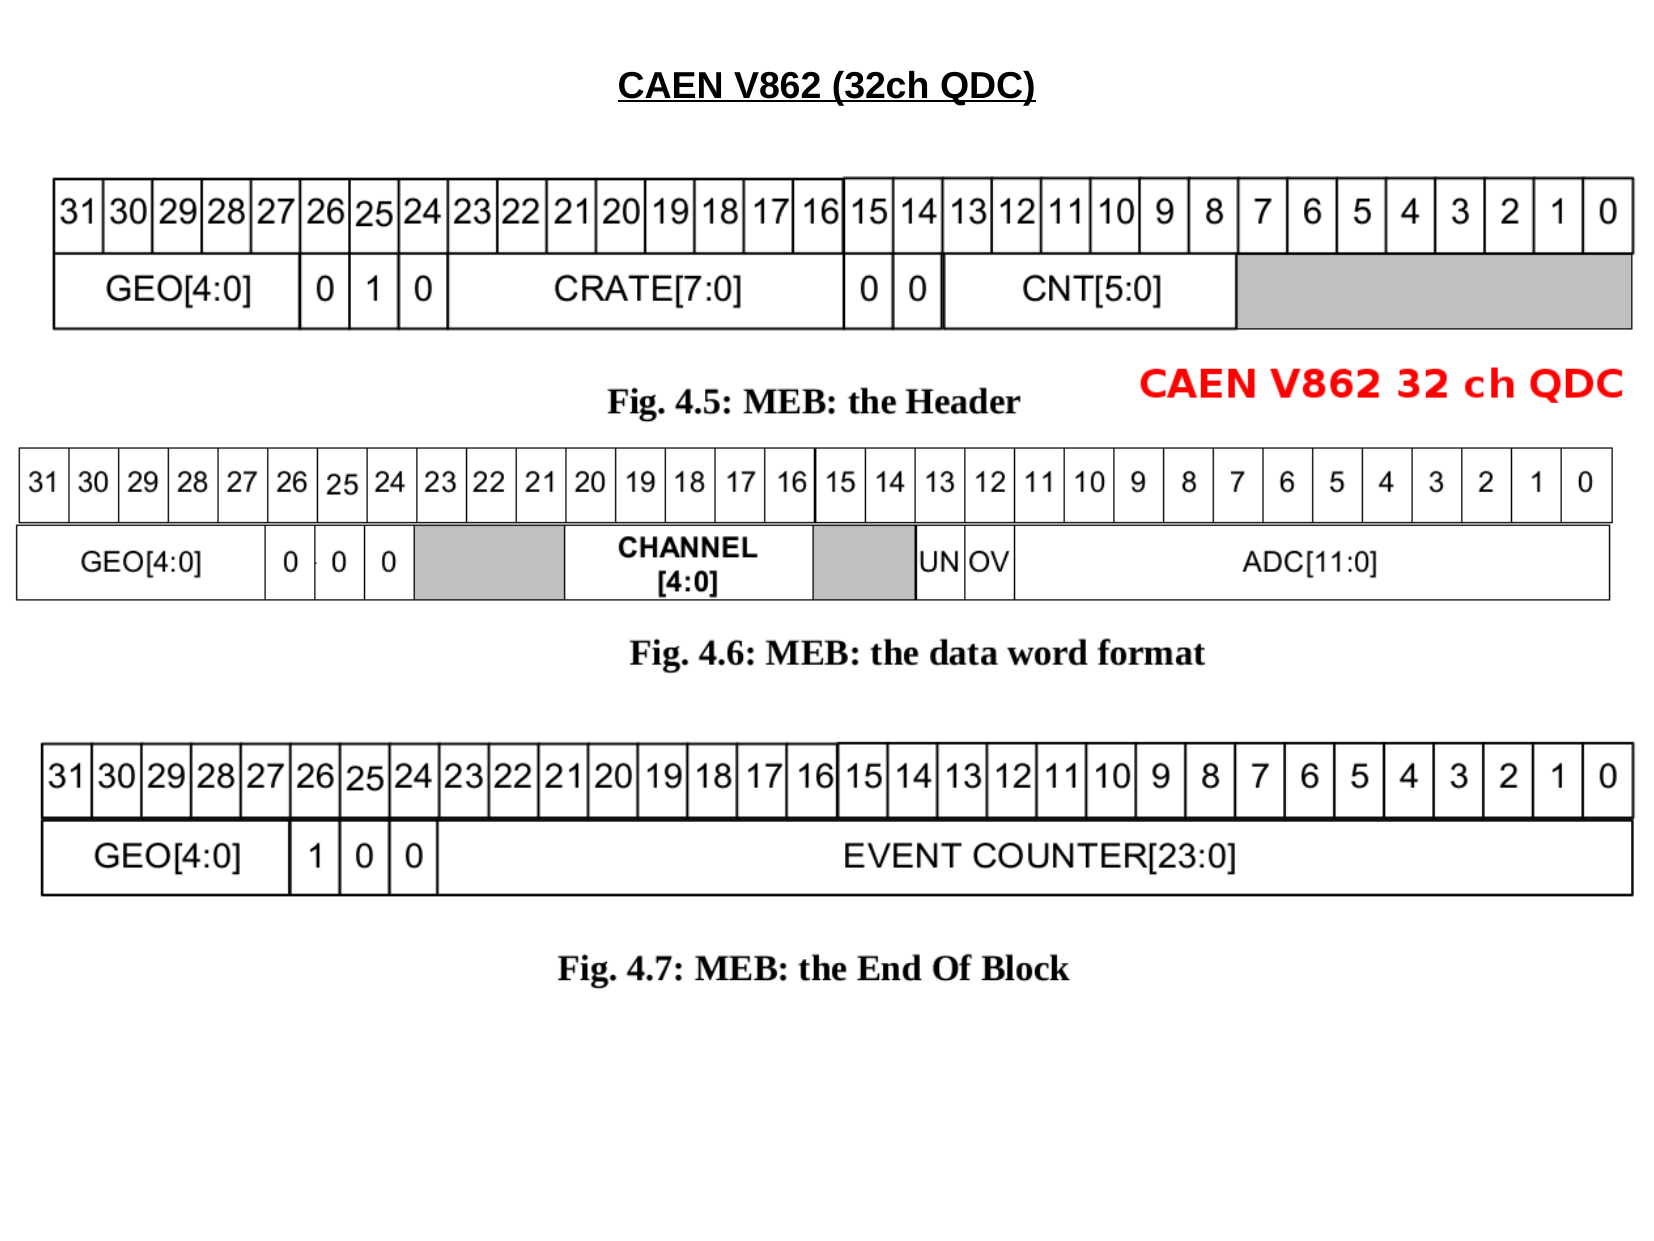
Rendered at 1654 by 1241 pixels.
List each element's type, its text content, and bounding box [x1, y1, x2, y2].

picture [7, 153, 1647, 996]
text_box CAEN V862 (32ch QDC) [0, 15, 1654, 76]
